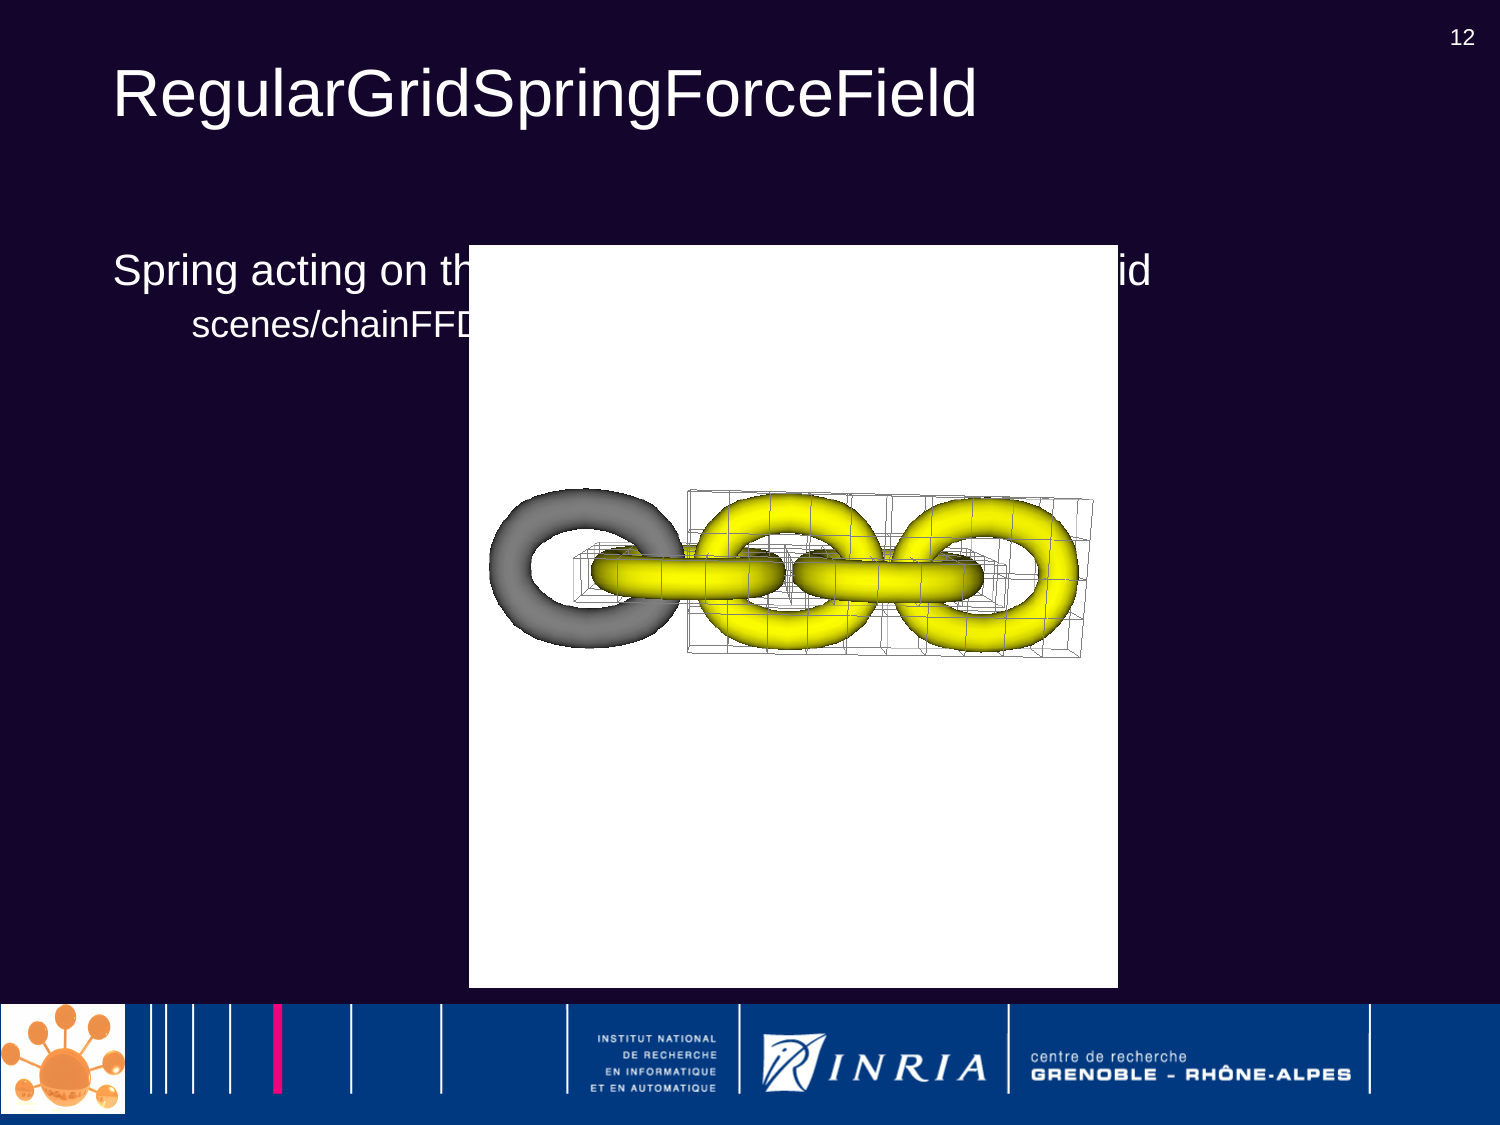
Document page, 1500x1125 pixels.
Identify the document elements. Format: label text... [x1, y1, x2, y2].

title RegularGridSpringForceField [112, 7, 1474, 181]
list Spring acting on the edges and faces of a regular grid scenes/chainFFD.scn [112, 245, 422, 973]
picture [422, 245, 1468, 988]
picture [0, 1004, 1500, 1125]
